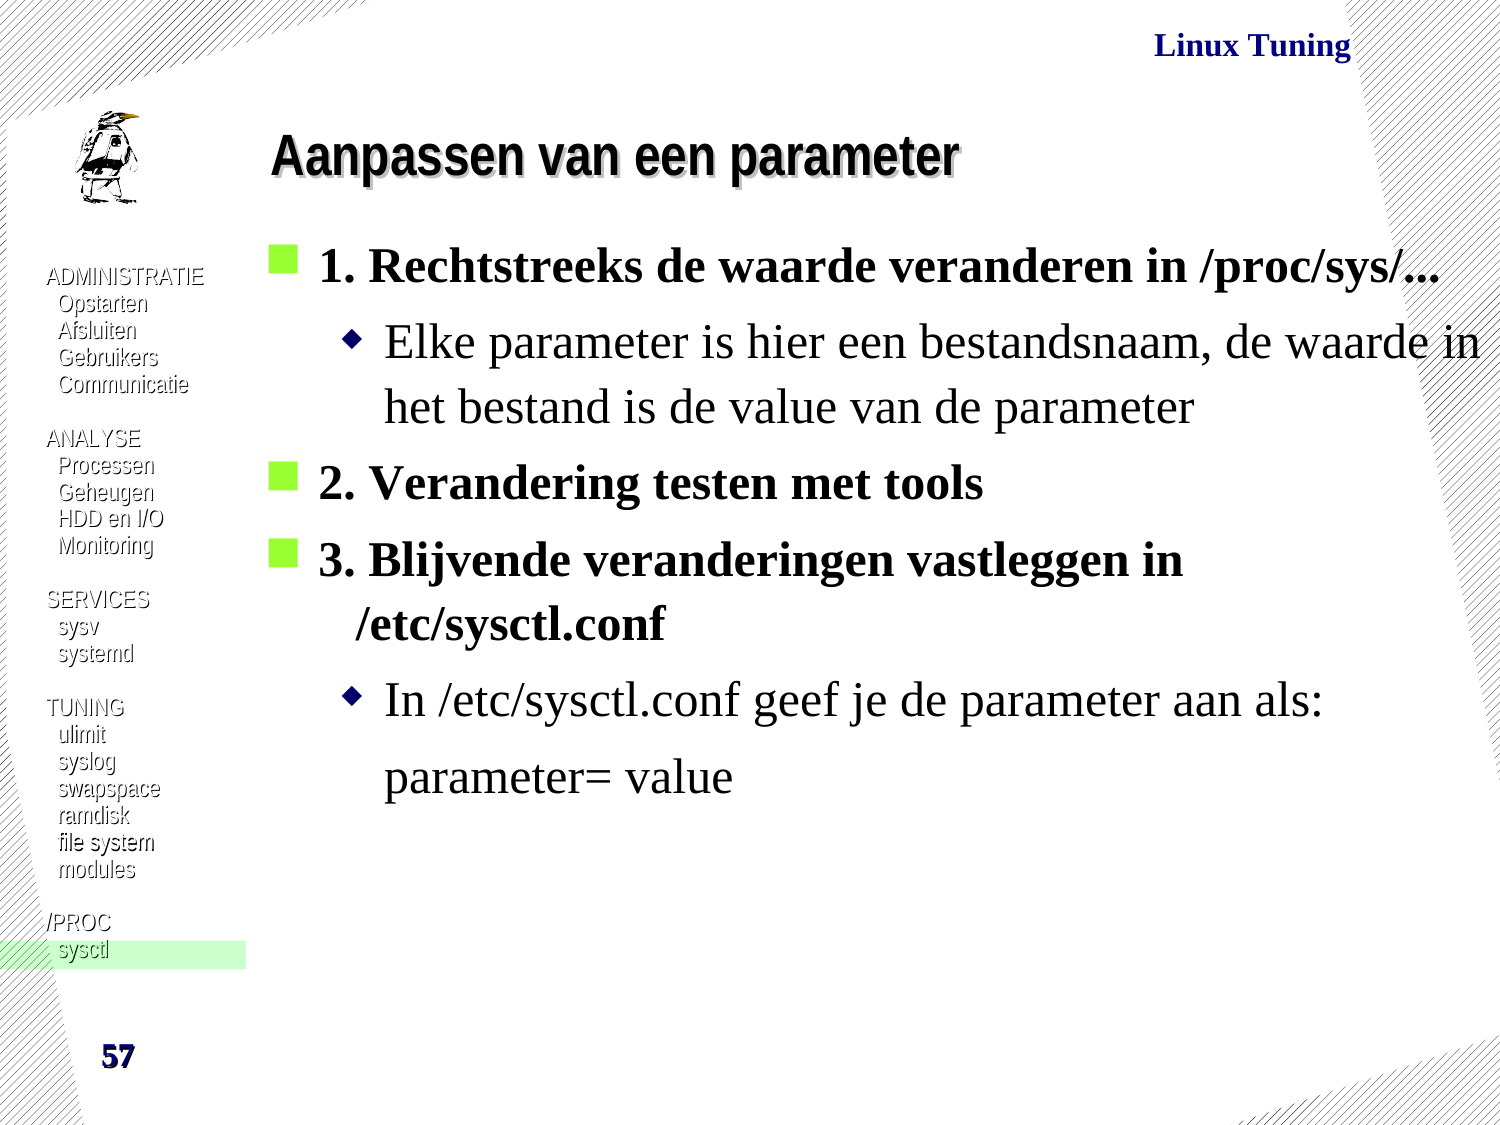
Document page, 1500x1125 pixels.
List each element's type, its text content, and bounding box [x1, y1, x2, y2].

list 1. Rechtstreeks de waarde veranderen in /proc/sys/... Elke parameter is hier een bestandsnaam, de waarde in het bestand is de value van de parameter 2. Verandering testen met tools 3. Blijvende veranderingen vastleggen in /etc/sysctl.conf In /etc/sysctl.conf geef je de parameter aan als: parameter= value [264, 229, 1486, 882]
title Aanpassen van een parameter [270, 41, 1500, 250]
text_box [0, 940, 247, 970]
picture [57, 105, 143, 206]
